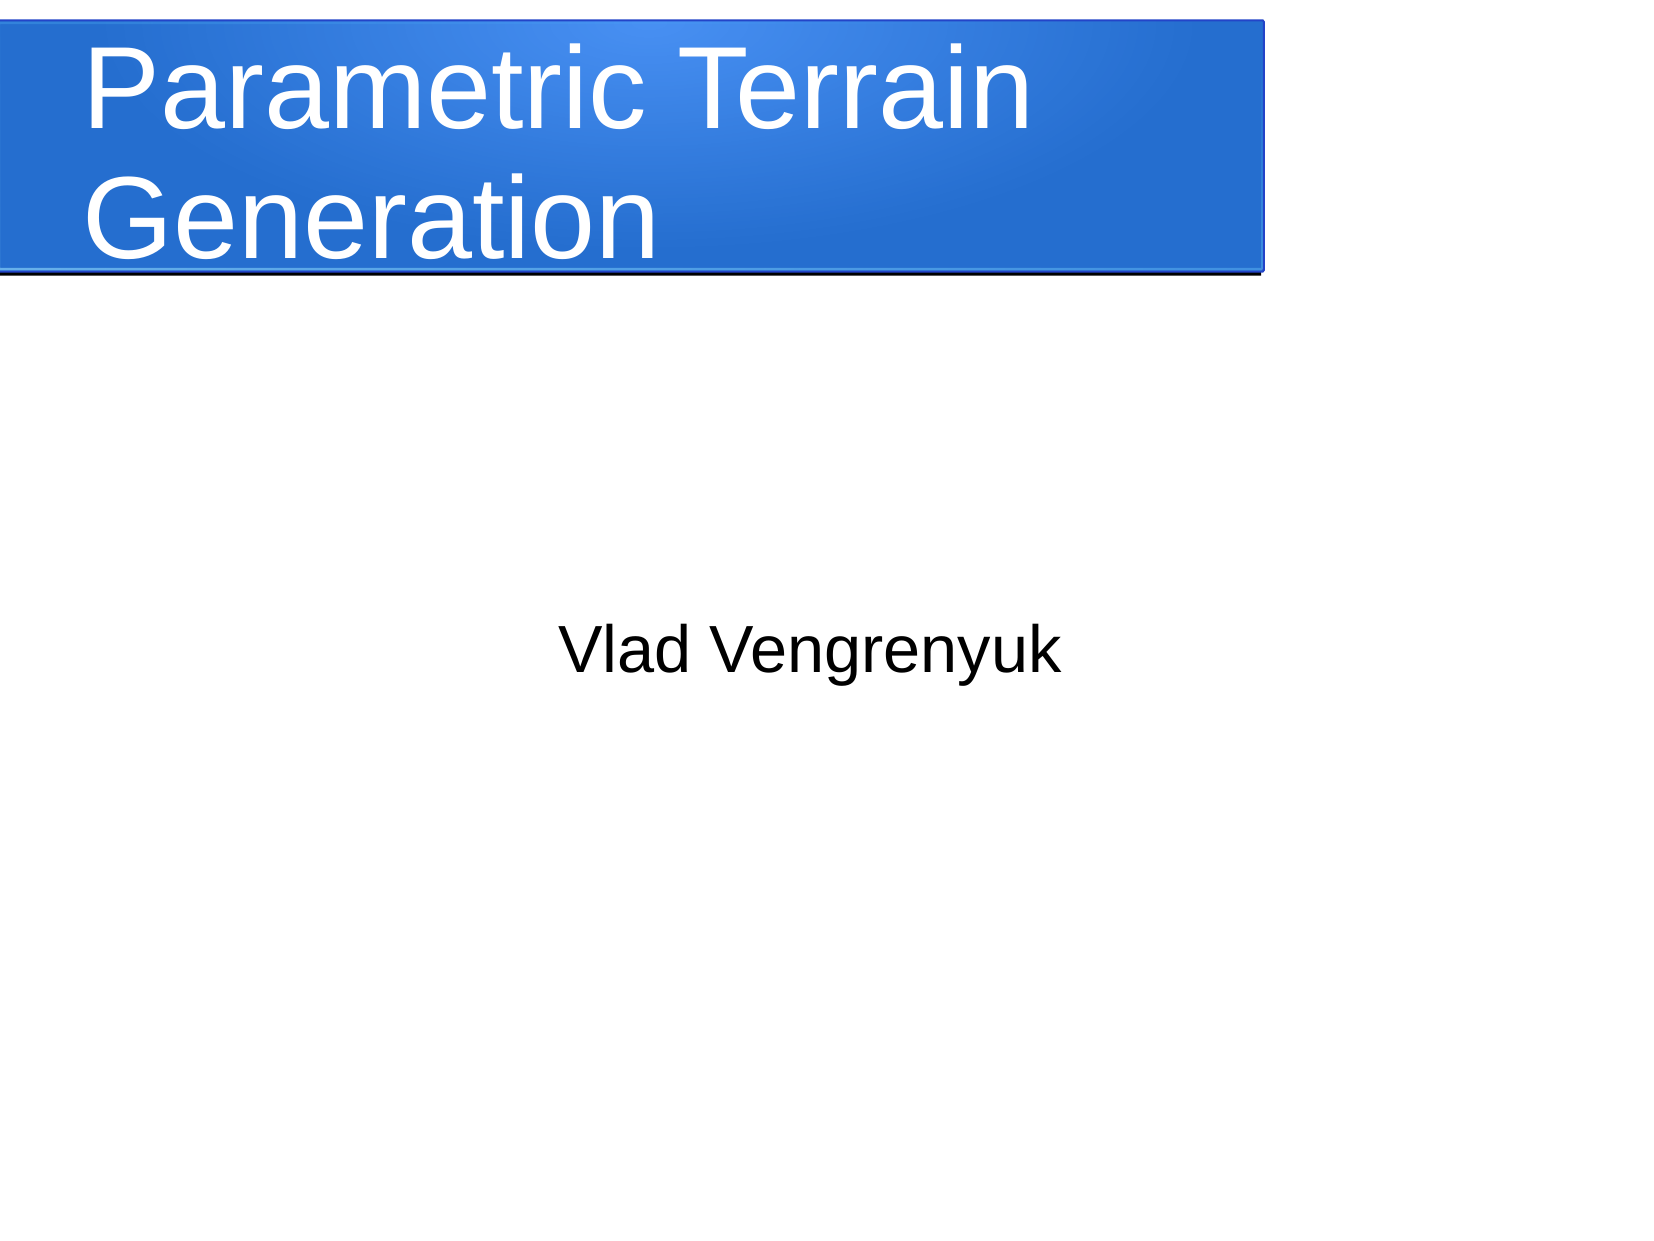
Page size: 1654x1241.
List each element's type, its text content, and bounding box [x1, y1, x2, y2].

title Parametric Terrain Generation [82, 22, 1571, 284]
subtitle Vlad Vengrenyuk [82, 290, 1538, 1010]
